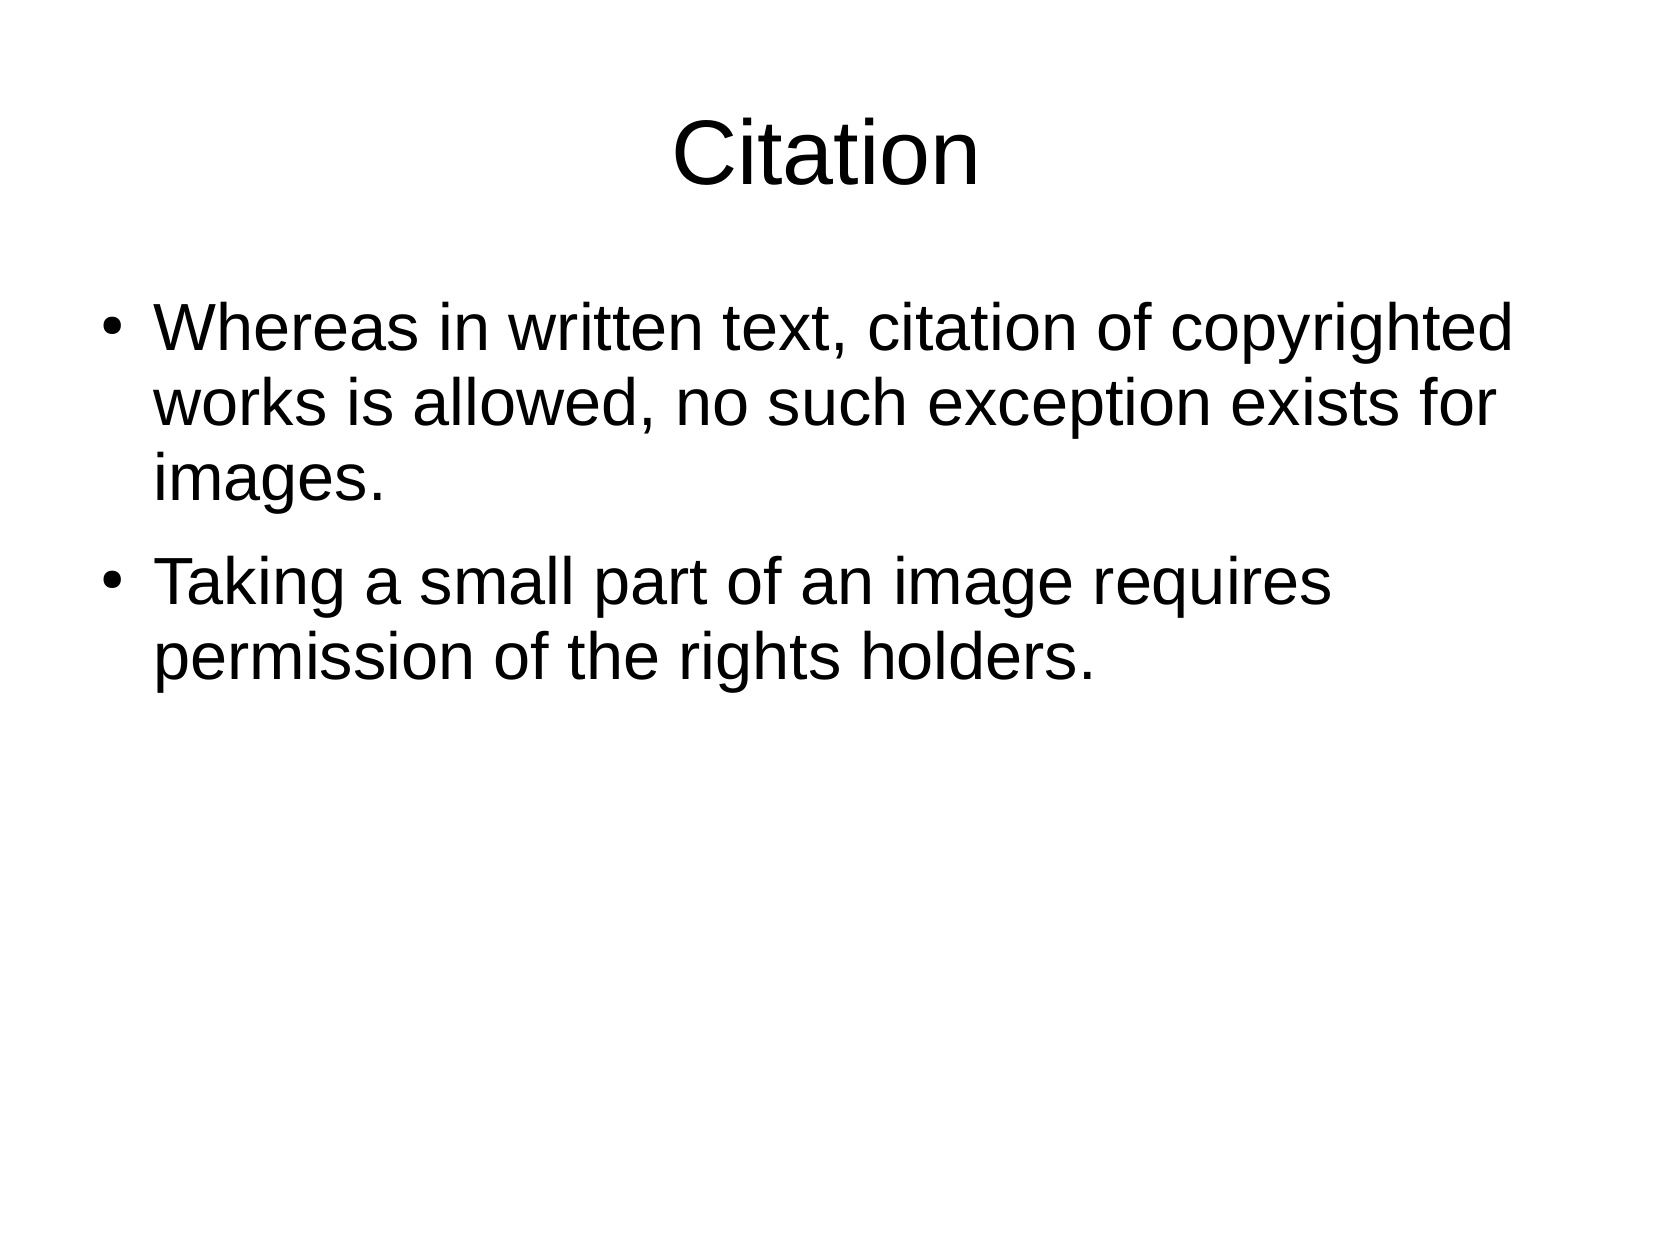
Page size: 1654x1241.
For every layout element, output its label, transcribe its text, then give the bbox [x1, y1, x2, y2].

title Citation [82, 49, 1571, 257]
list Whereas in written text, citation of copyrighted works is allowed, no such exception exists for images. Taking a small part of an image requires permission of the rights holders. [82, 290, 1538, 1010]
